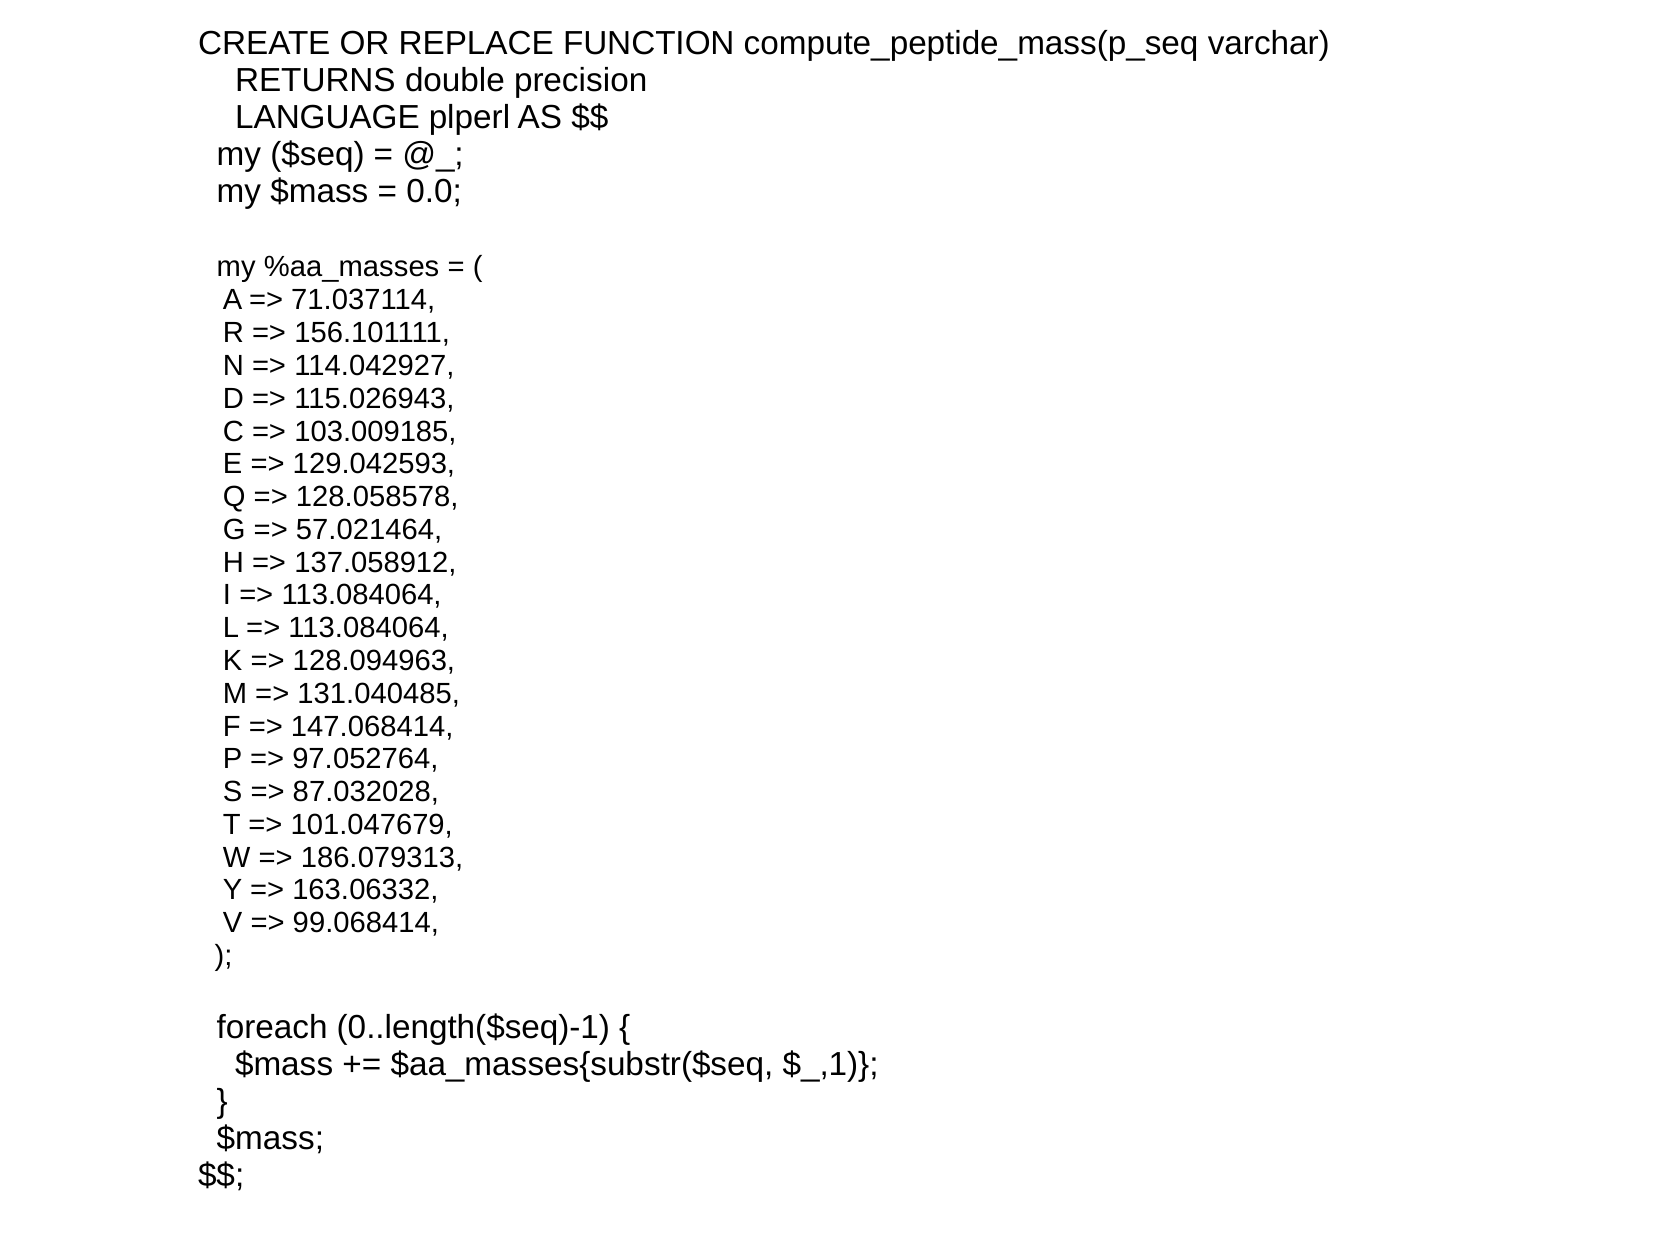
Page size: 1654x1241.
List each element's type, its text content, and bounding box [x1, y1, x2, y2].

text_box CREATE OR REPLACE FUNCTION compute_peptide_mass(p_seq varchar) RETURNS double precision LANGUAGE plperl AS $$ my ($seq) = @_; my $mass = 0.0; my %aa_masses = ( A => 71.037114, R => 156.101111, N => 114.042927, D => 115.026943, C => 103.009185, E => 129.042593, Q => 128.058578, G => 57.021464, H => 137.058912, I => 113.084064, L => 113.084064, K => 128.094963, M => 131.040485, F => 147.068414, P => 97.052764, S => 87.032028, T => 101.047679, W => 186.079313, Y => 163.06332, V => 99.068414, ); foreach (0..length($seq)-1) { $mass += $aa_masses{substr($seq, $_,1)}; } $mass; $$; [183, 16, 1489, 1202]
